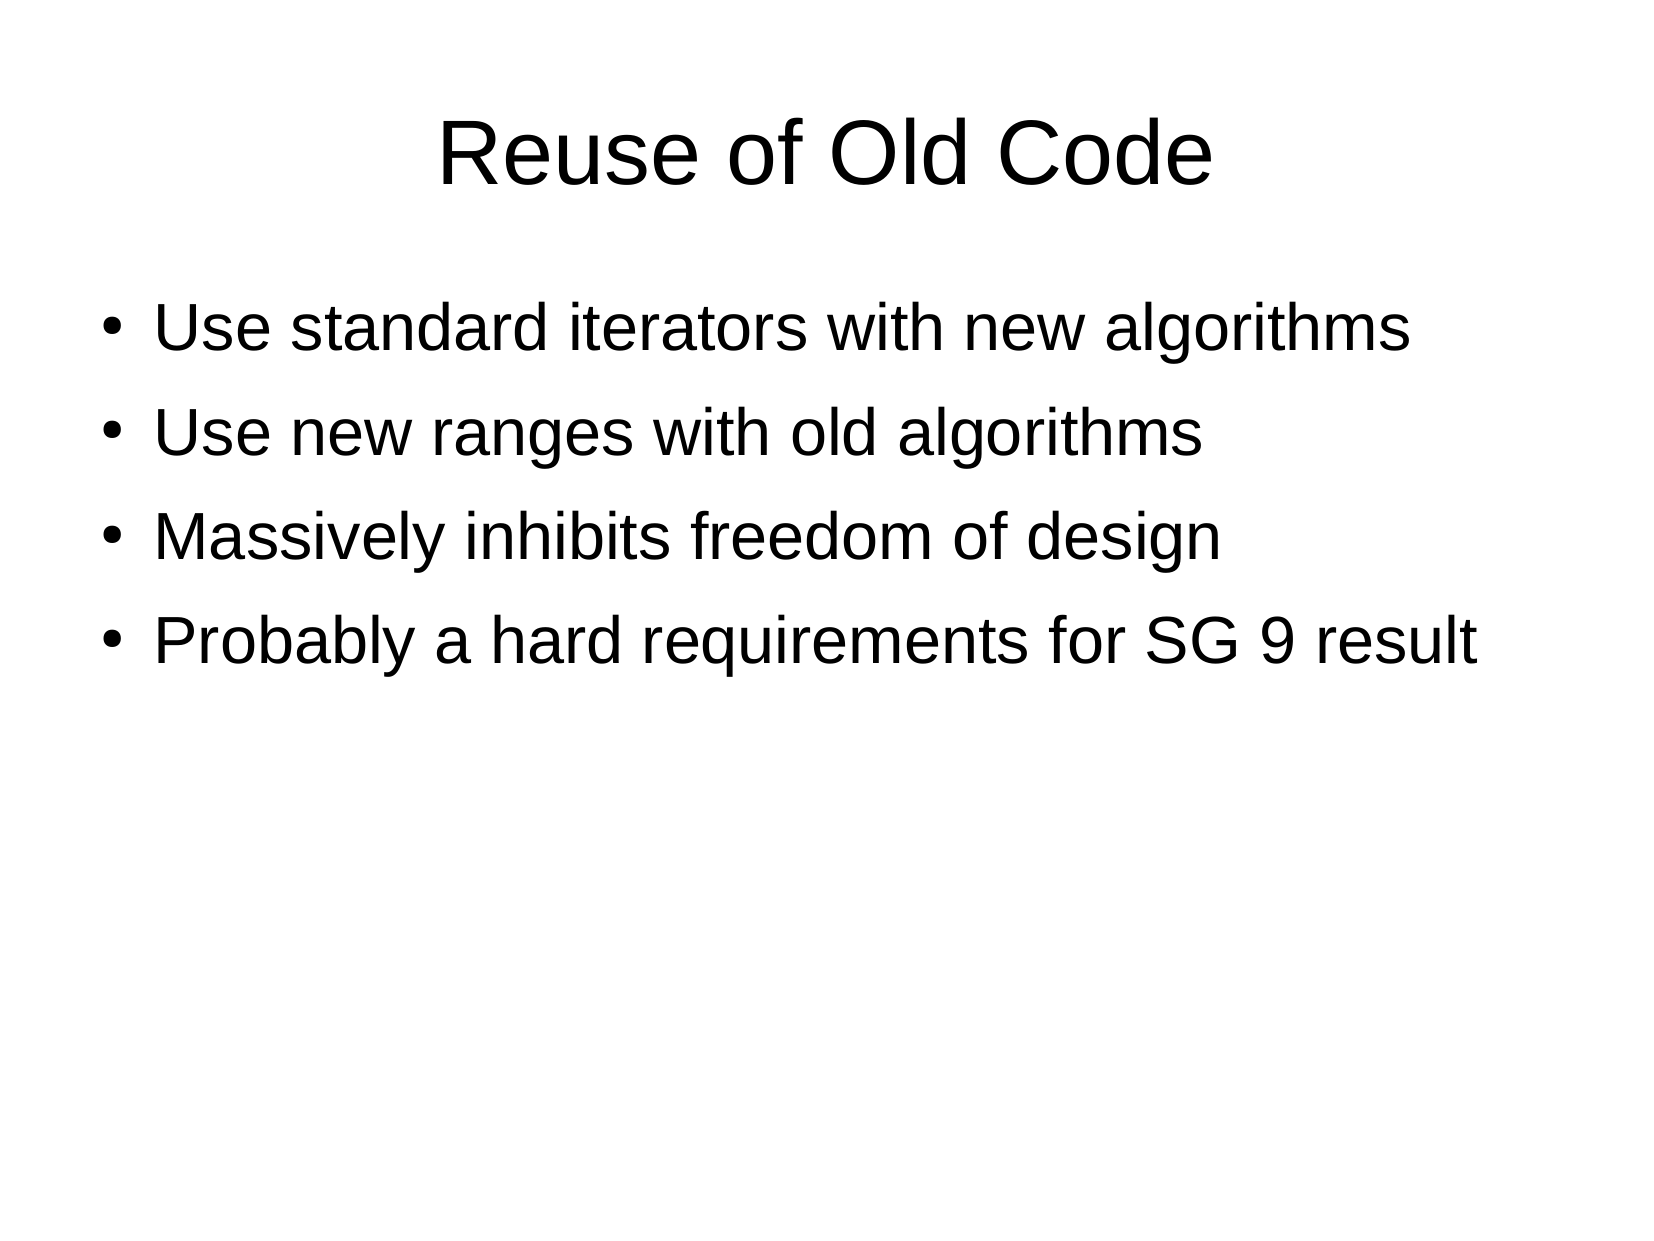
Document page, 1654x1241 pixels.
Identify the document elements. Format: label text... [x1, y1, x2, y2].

title Reuse of Old Code [82, 49, 1571, 257]
list Use standard iterators with new algorithms Use new ranges with old algorithms Massively inhibits freedom of design Probably a hard requirements for SG 9 result [82, 290, 1571, 1010]
